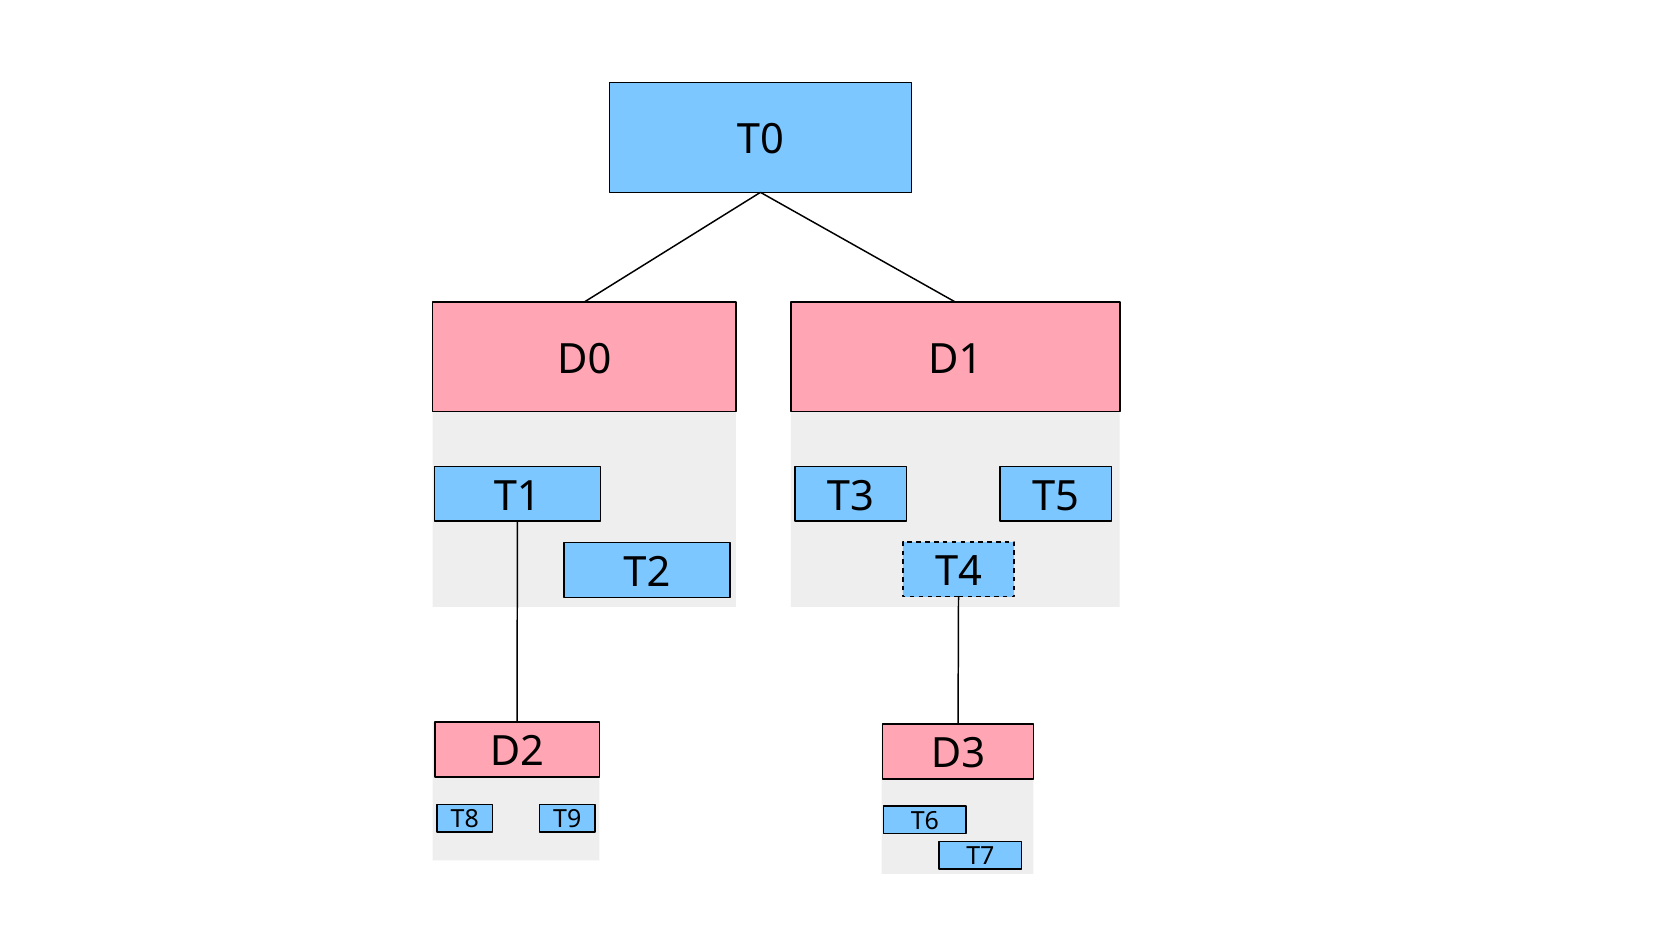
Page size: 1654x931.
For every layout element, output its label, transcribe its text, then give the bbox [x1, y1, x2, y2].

text_box D1 [790, 302, 1120, 412]
text_box T7 [938, 841, 1022, 869]
text_box D0 [432, 302, 736, 412]
text_box T0 [609, 82, 912, 193]
text_box T9 [539, 804, 596, 832]
text_box [790, 412, 1120, 607]
text_box T4 [902, 541, 1015, 597]
text_box T6 [883, 806, 967, 834]
text_box D2 [434, 722, 600, 777]
text_box T3 [794, 466, 907, 522]
text_box T1 [434, 466, 601, 522]
text_box [432, 722, 600, 861]
text_box [881, 724, 1034, 874]
text_box D3 [882, 724, 1034, 779]
text_box [432, 412, 736, 607]
text_box T2 [563, 542, 731, 598]
text_box T8 [436, 804, 493, 832]
text_box T5 [999, 466, 1112, 522]
